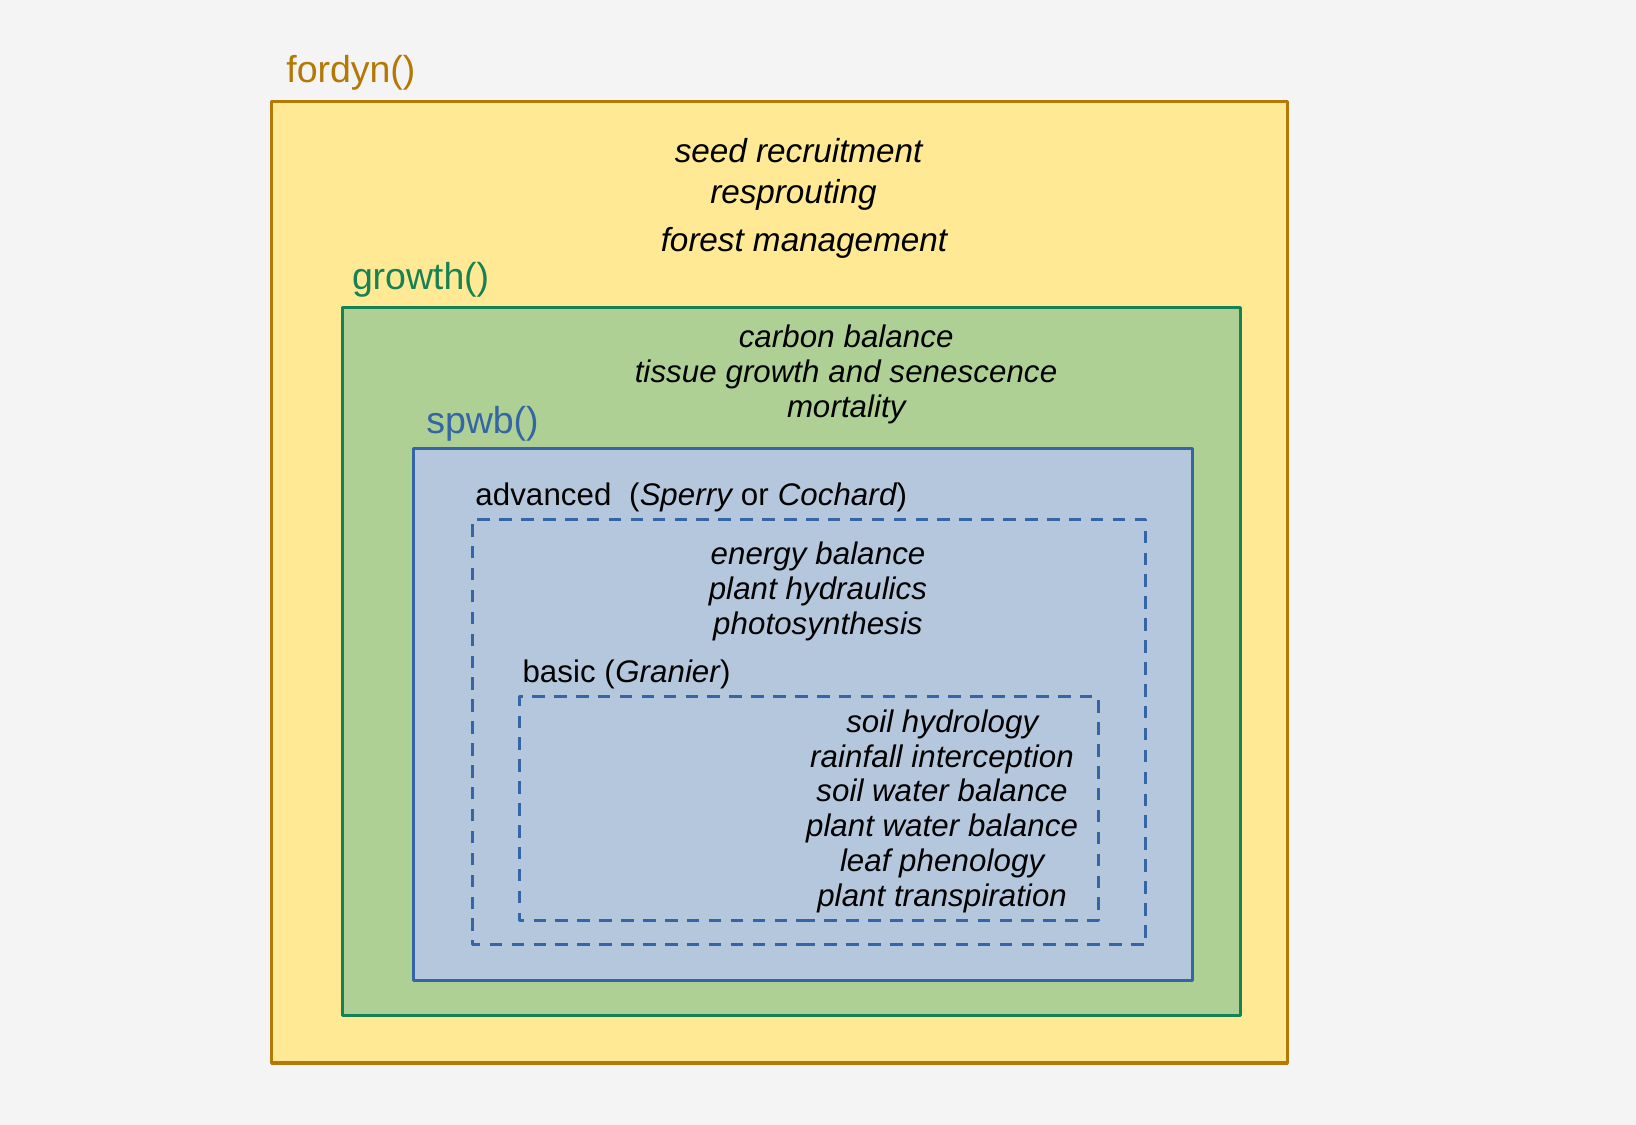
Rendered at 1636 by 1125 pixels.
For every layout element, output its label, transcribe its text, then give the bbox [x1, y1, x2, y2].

text_box growth() [337, 248, 505, 305]
text_box [271, 101, 1288, 1063]
text_box energy balance plant hydraulics photosynthesis [694, 529, 997, 649]
text_box forest management [646, 213, 963, 266]
text_box carbon balance tissue growth and senescence mortality [620, 312, 1073, 432]
text_box resprouting [695, 166, 892, 219]
text_box fordyn() [271, 41, 431, 99]
text_box advanced (Sperry or Cochard) [460, 470, 957, 520]
text_box basic (Granier) [507, 647, 815, 697]
text_box seed recruitment [660, 125, 938, 178]
text_box soil hydrology rainfall interception soil water balance plant water balance leaf phenology plant transpiration [791, 696, 1094, 921]
text_box spwb() [411, 392, 554, 449]
